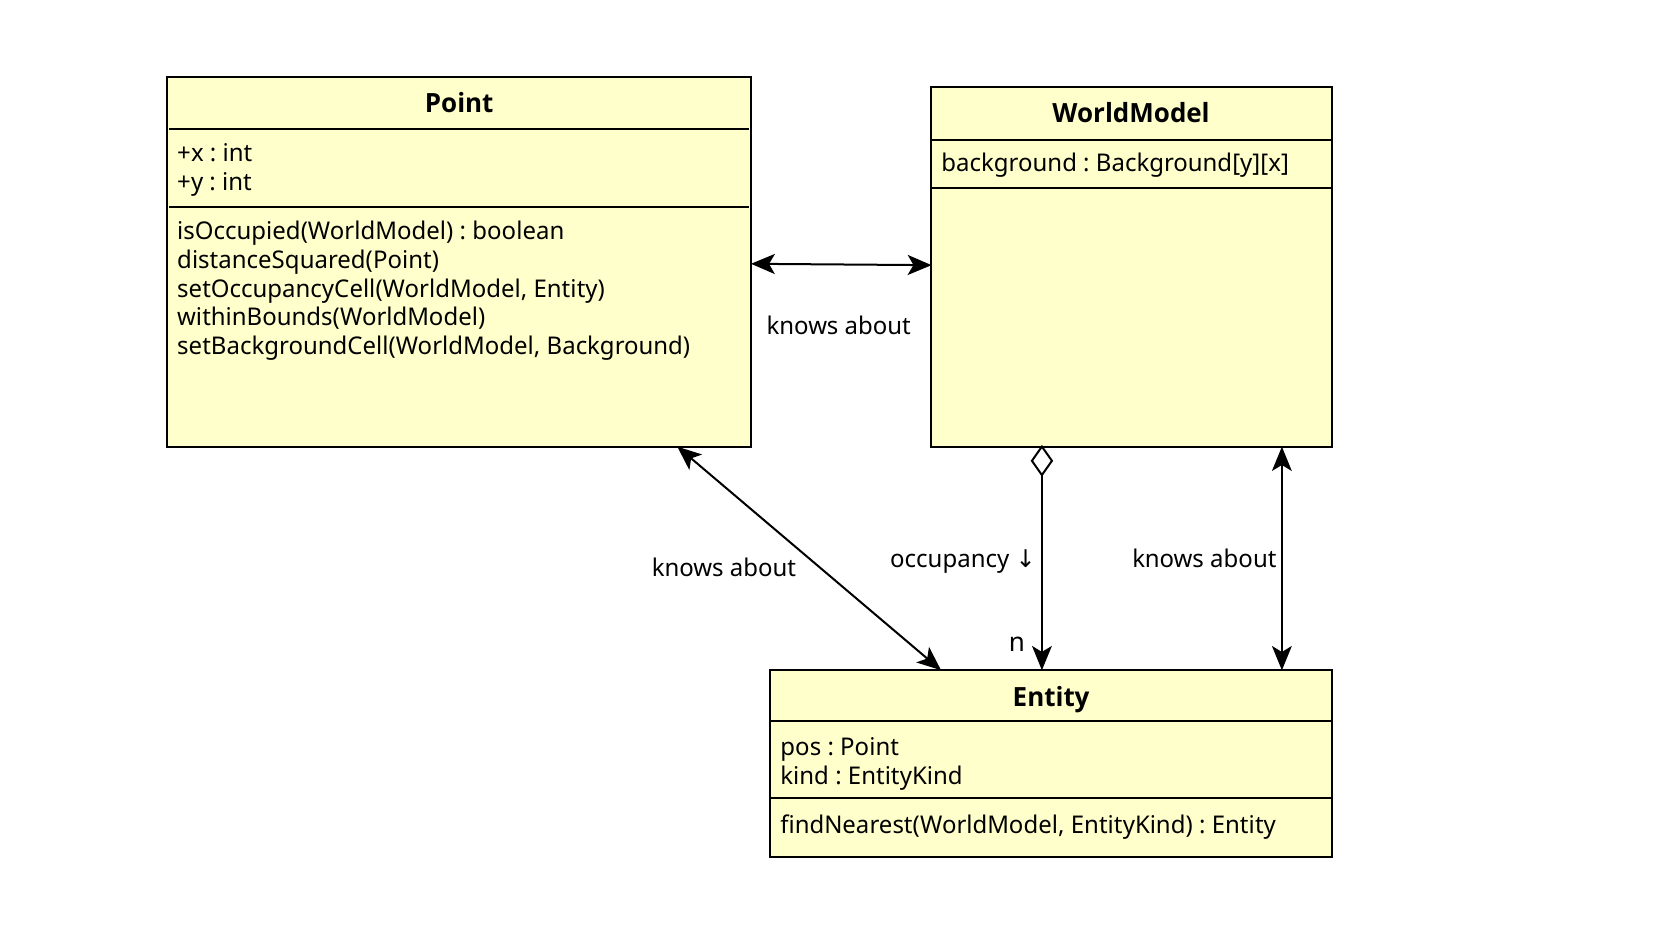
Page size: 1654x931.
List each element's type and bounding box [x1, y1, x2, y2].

picture [135, 45, 1365, 889]
